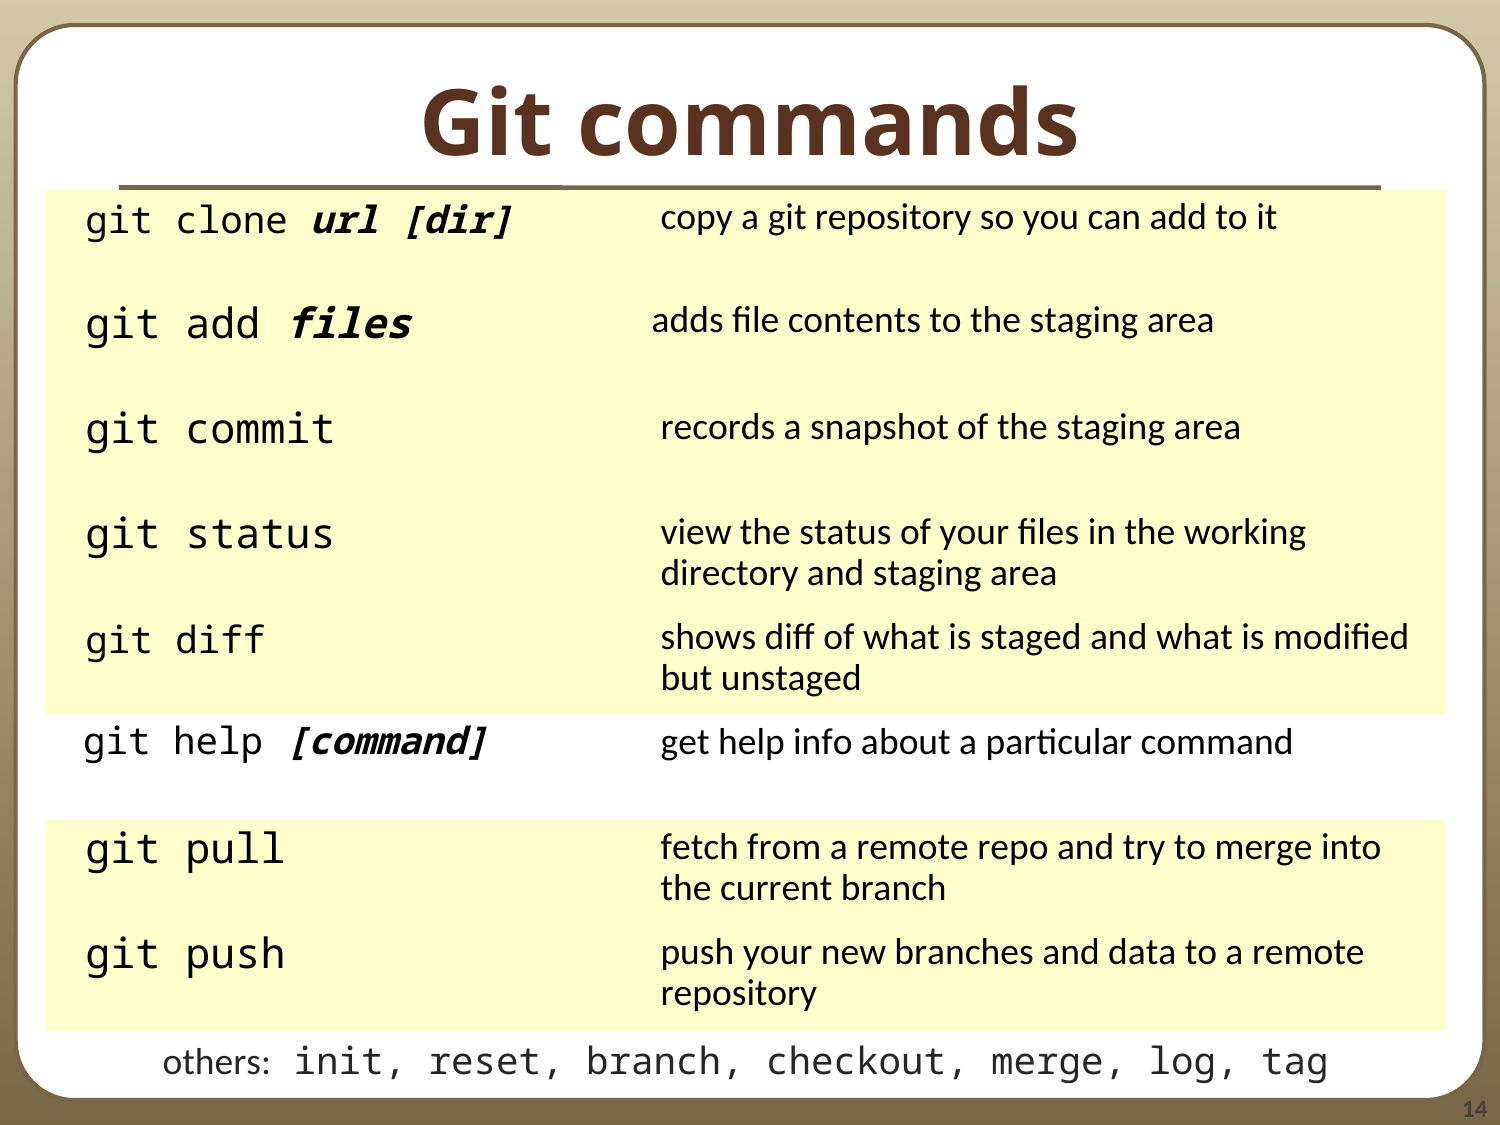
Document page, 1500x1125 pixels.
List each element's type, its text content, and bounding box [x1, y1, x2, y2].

table_cell others: init, reset, branch, checkout, merge, log, tag [46, 1030, 1446, 1090]
table_cell git push [46, 925, 646, 1030]
table_cell git diff [46, 610, 646, 715]
table_cell git commit [46, 400, 646, 505]
table_cell records a snapshot of the staging area [646, 400, 1446, 505]
table_header copy a git repository so you can add to it [646, 213, 1446, 295]
table_cell git status [46, 505, 646, 610]
table_header git clone url [dir] [46, 213, 646, 295]
table_cell git help [command] [46, 715, 646, 820]
table_cell view the status of your files in the working directory and staging area [646, 505, 1446, 610]
table_cell fetch from a remote repo and try to merge into the current branch [646, 820, 1446, 925]
table_cell git pull [46, 820, 646, 925]
table_cell get help info about a particular command [646, 715, 1446, 820]
table_cell shows diff of what is staged and what is modified but unstaged [646, 610, 1446, 715]
table_cell git add files [46, 295, 646, 400]
table_cell adds file contents to the staging area [646, 295, 1446, 400]
title Git commands [0, 24, 1500, 213]
table_cell push your new branches and data to a remote repository [646, 925, 1446, 1030]
